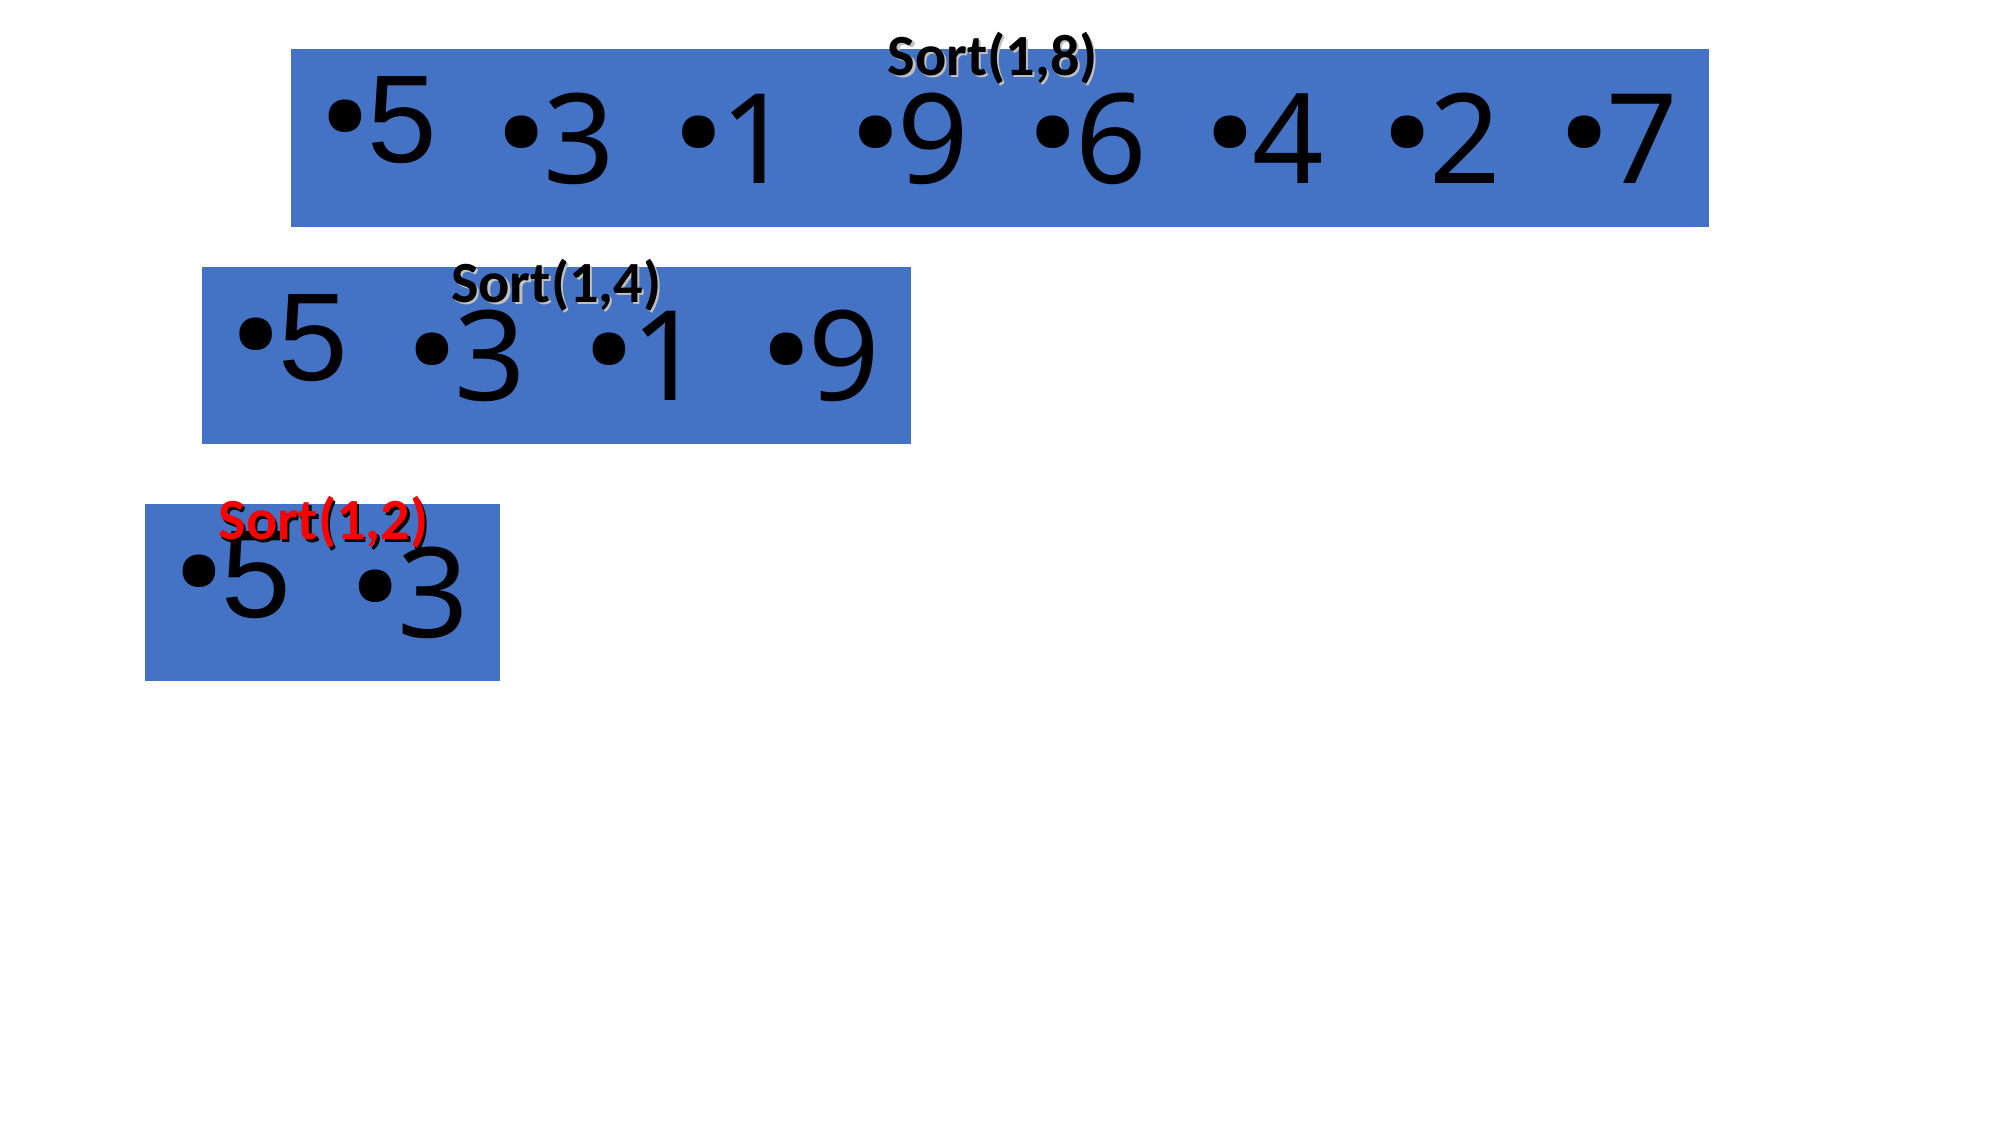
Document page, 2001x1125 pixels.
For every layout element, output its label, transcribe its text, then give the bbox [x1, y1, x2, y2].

table_header 5 [145, 504, 323, 681]
table_header 9 [914, 102, 951, 141]
table_header 3 [323, 504, 500, 681]
table_header 6 [1000, 49, 1177, 227]
table_header 9 [733, 267, 911, 444]
table_header 3 [468, 49, 646, 227]
table_header 1 [556, 267, 733, 444]
table_header 5 [202, 267, 379, 444]
table_header 3 [379, 267, 556, 444]
text_box Sort(1,4) [436, 236, 677, 321]
table_header 7 [1531, 49, 1709, 227]
text_box Sort(1,2) [203, 474, 444, 559]
table_header 2 [1354, 49, 1531, 227]
table_header 1 [646, 49, 823, 227]
table_header 6 [1093, 136, 1130, 175]
text_box Sort(1,8) [873, 9, 1113, 94]
table_header 9 [823, 49, 1000, 227]
table_header 4 [1177, 49, 1354, 227]
table_header 5 [291, 49, 468, 227]
